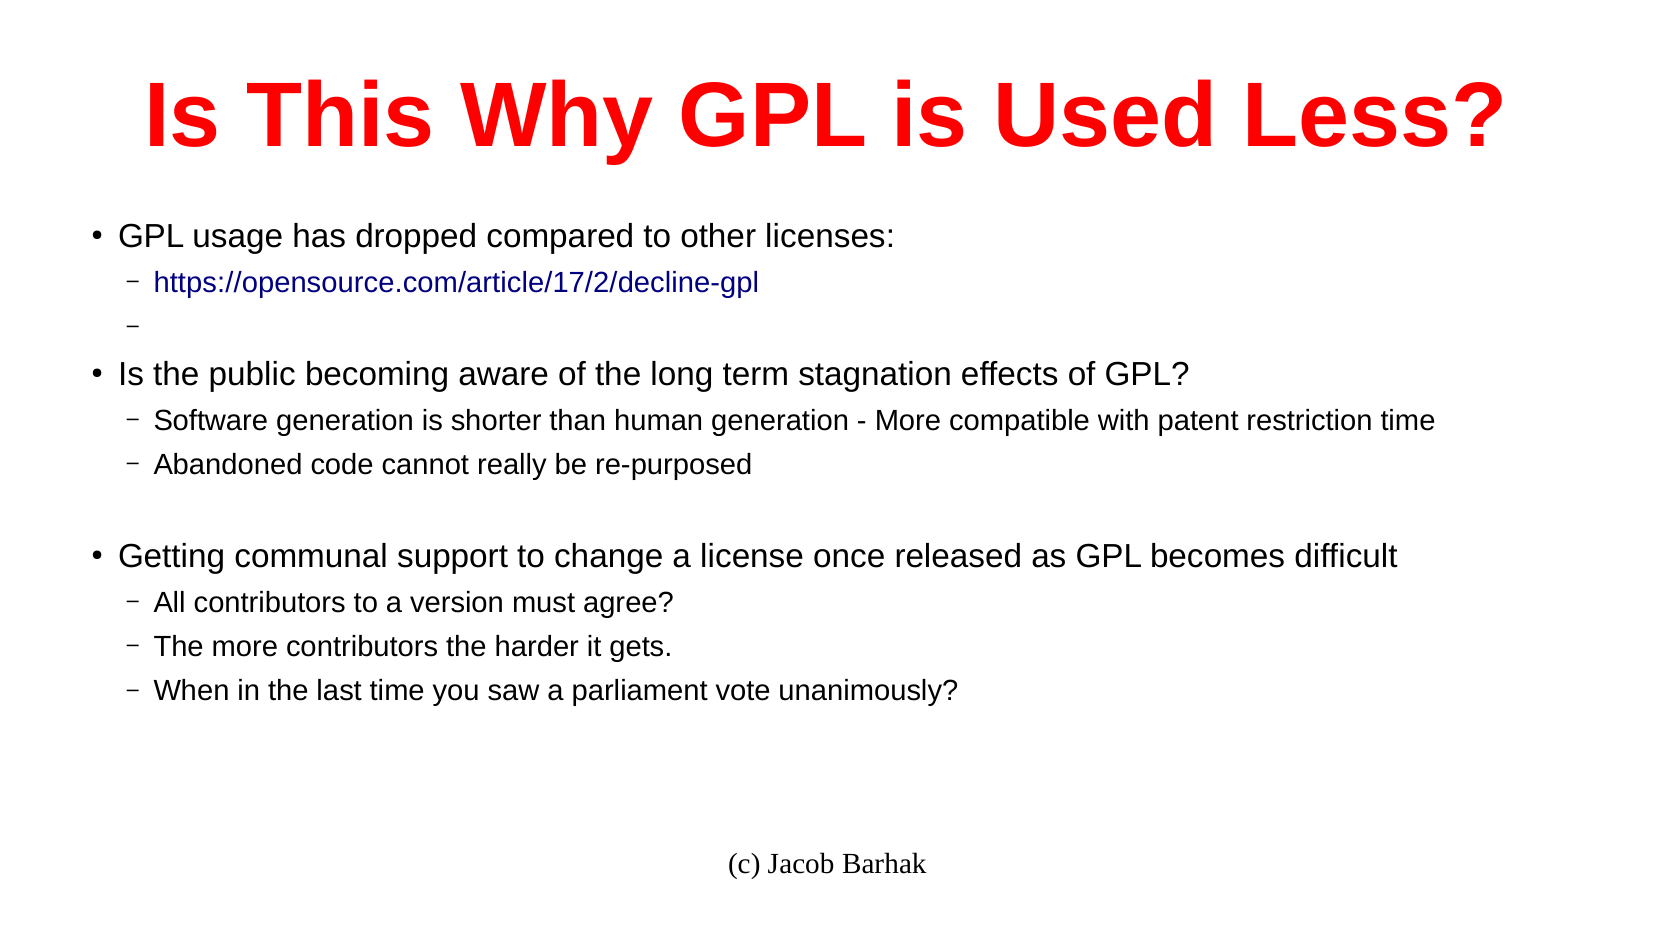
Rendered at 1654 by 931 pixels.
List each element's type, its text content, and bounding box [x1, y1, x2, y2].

list GPL usage has dropped compared to other licenses: https://opensource.com/article/17/2/decline-gpl Is the public becoming aware of the long term stagnation effects of GPL? Software generation is shorter than human generation - More compatible with patent restriction time Abandoned code cannot really be re-purposed Getting communal support to change a license once released as GPL becomes difficult All contributors to a version must agree? The more contributors the harder it gets. When in the last time you saw a parliament vote unanimously? [82, 217, 1571, 758]
title Is This Why GPL is Used Less? [82, 37, 1571, 193]
